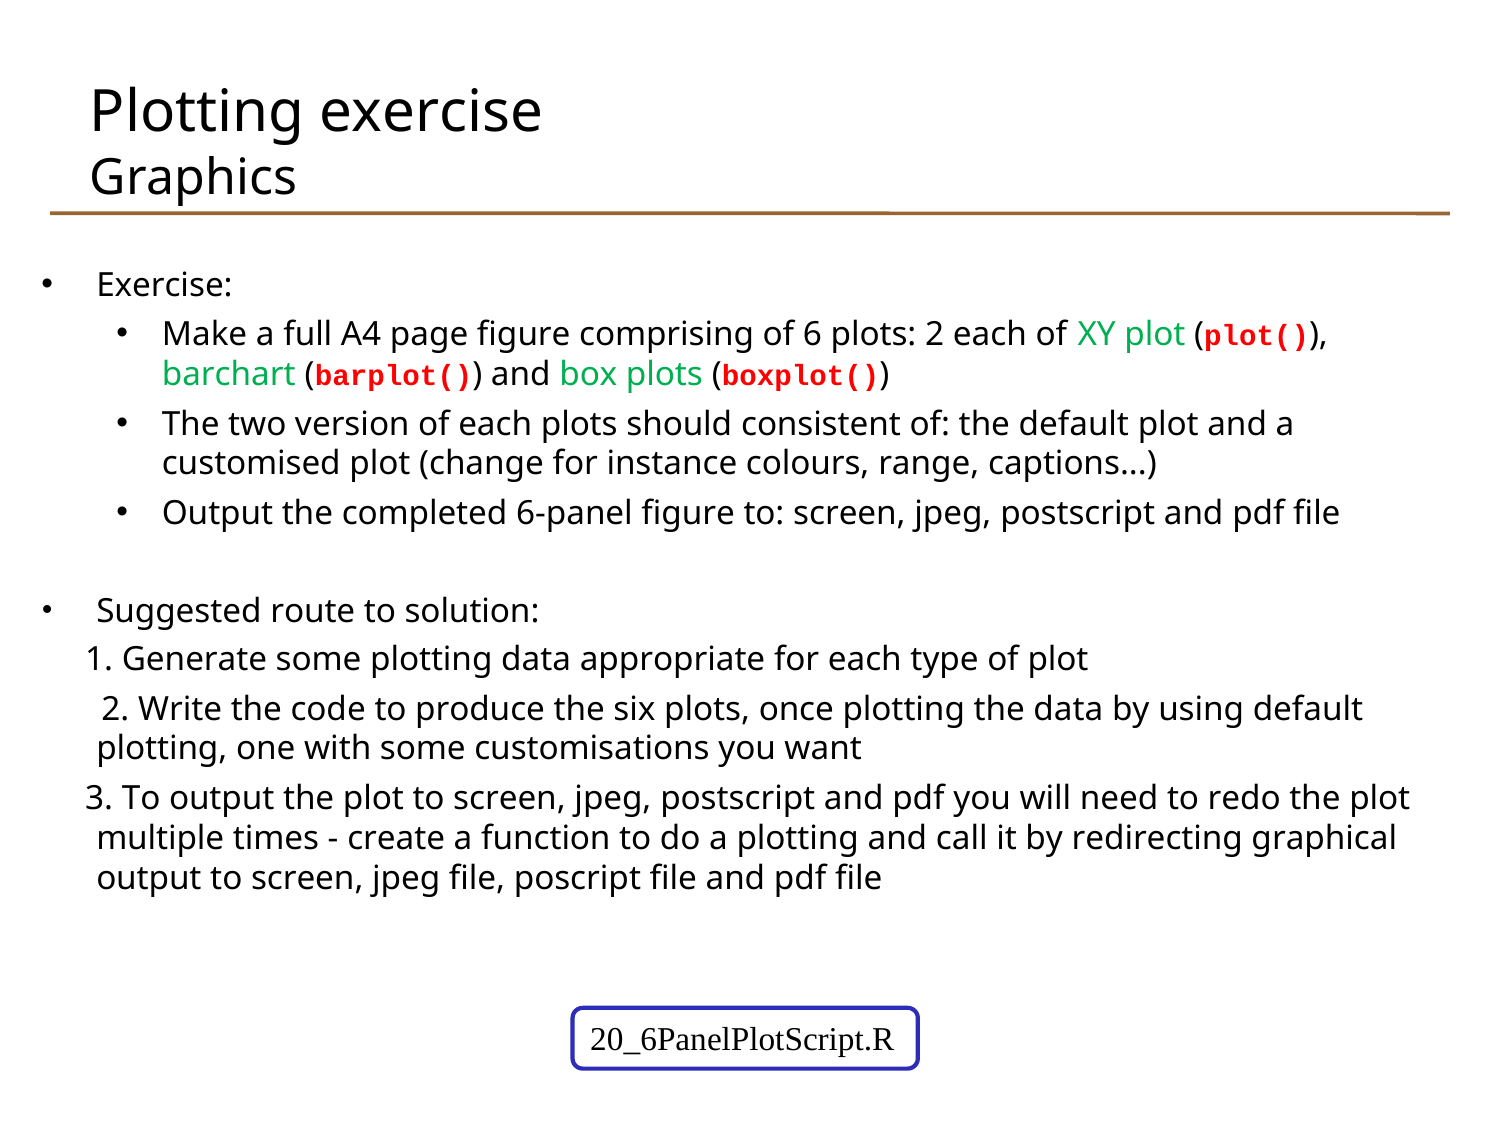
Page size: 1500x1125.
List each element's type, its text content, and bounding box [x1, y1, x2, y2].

text_box Exercise: Make a full A4 page figure comprising of 6 plots: 2 each of XY plot (plot()), barchart (barplot()) and box plots (boxplot()) The two version of each plots should consistent of: the default plot and a customised plot (change for instance colours, range, captions...) Output the completed 6-panel figure to: screen, jpeg, postscript and pdf file Suggested route to solution: 1. Generate some plotting data appropriate for each type of plot 2. Write the code to produce the six plots, once plotting the data by using default plotting, one with some customisations you want 3. To output the plot to screen, jpeg, postscript and pdf you will need to redo the plot multiple times - create a function to do a plotting and call it by redirecting graphical output to screen, jpeg file, poscript file and pdf file [41, 263, 1438, 1006]
text_box Plotting exercise Graphics [75, 44, 1425, 233]
text_box 20_6PanelPlotScript.R [572, 1007, 918, 1069]
